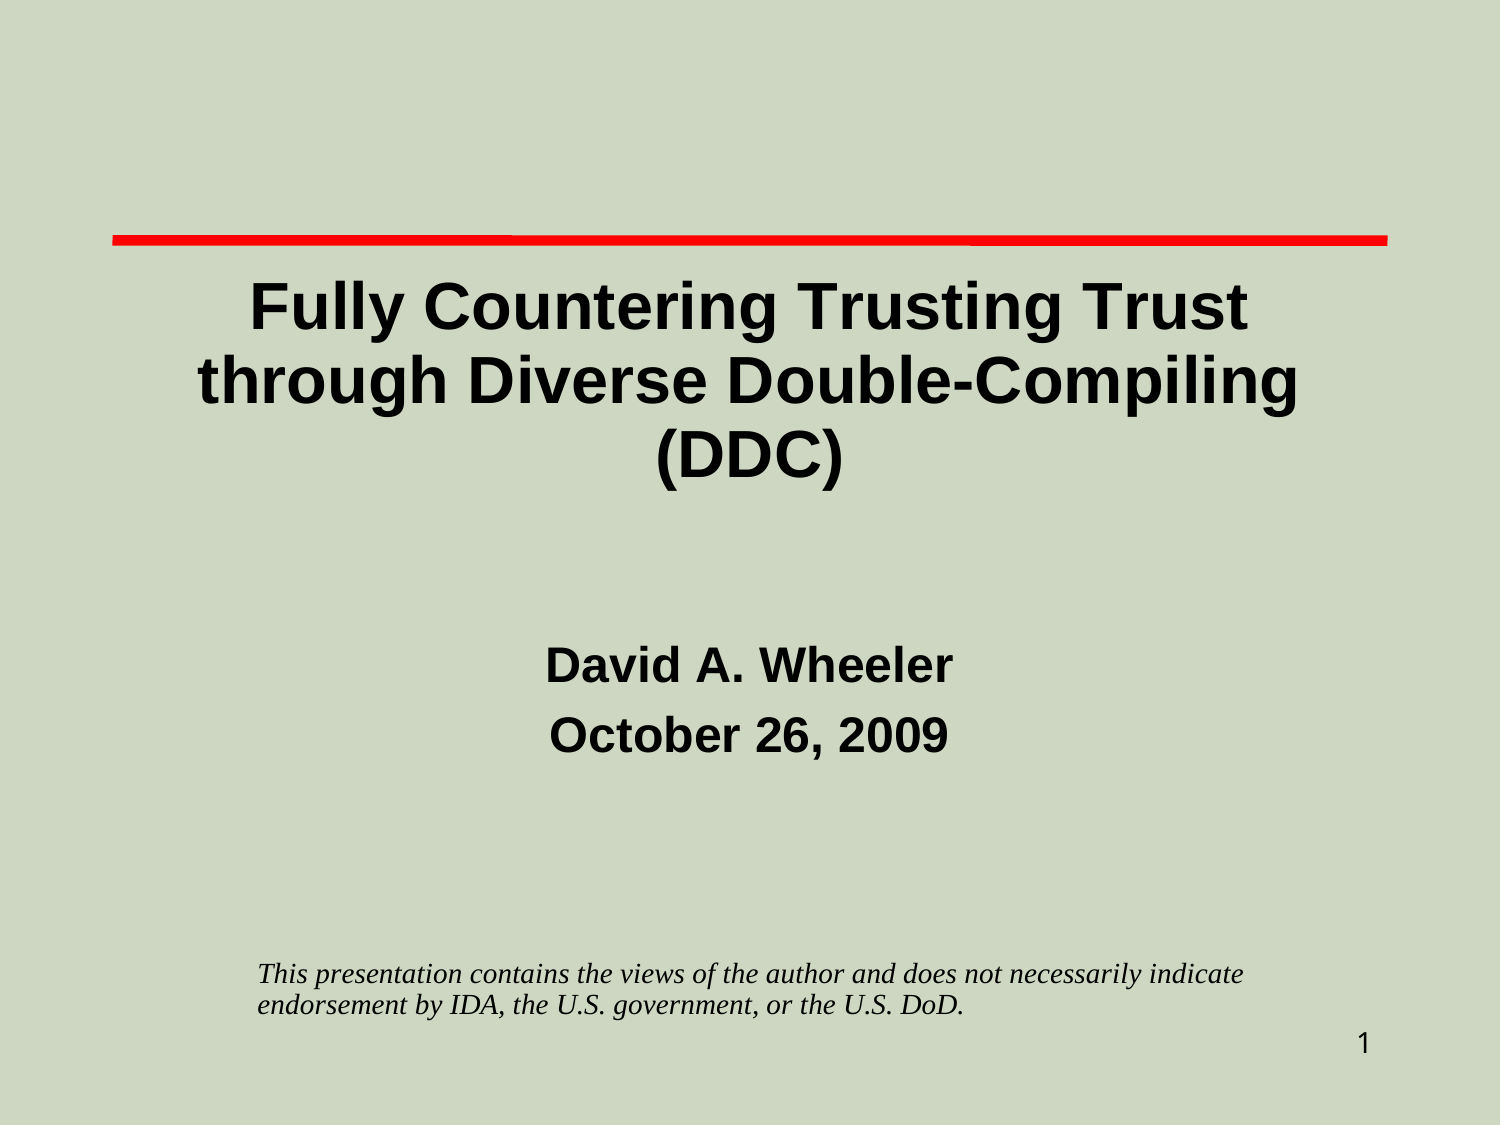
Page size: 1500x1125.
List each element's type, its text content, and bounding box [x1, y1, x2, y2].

subtitle David A. Wheeler October 26, 2009 [225, 637, 1276, 926]
title Fully Countering Trusting Trust through Diverse Double-Compiling (DDC) [112, 269, 1388, 493]
text_box This presentation contains the views of the author and does not necessarily indicate endorsement by IDA, the U.S. government, or the U.S. DoD. [242, 951, 1278, 1029]
